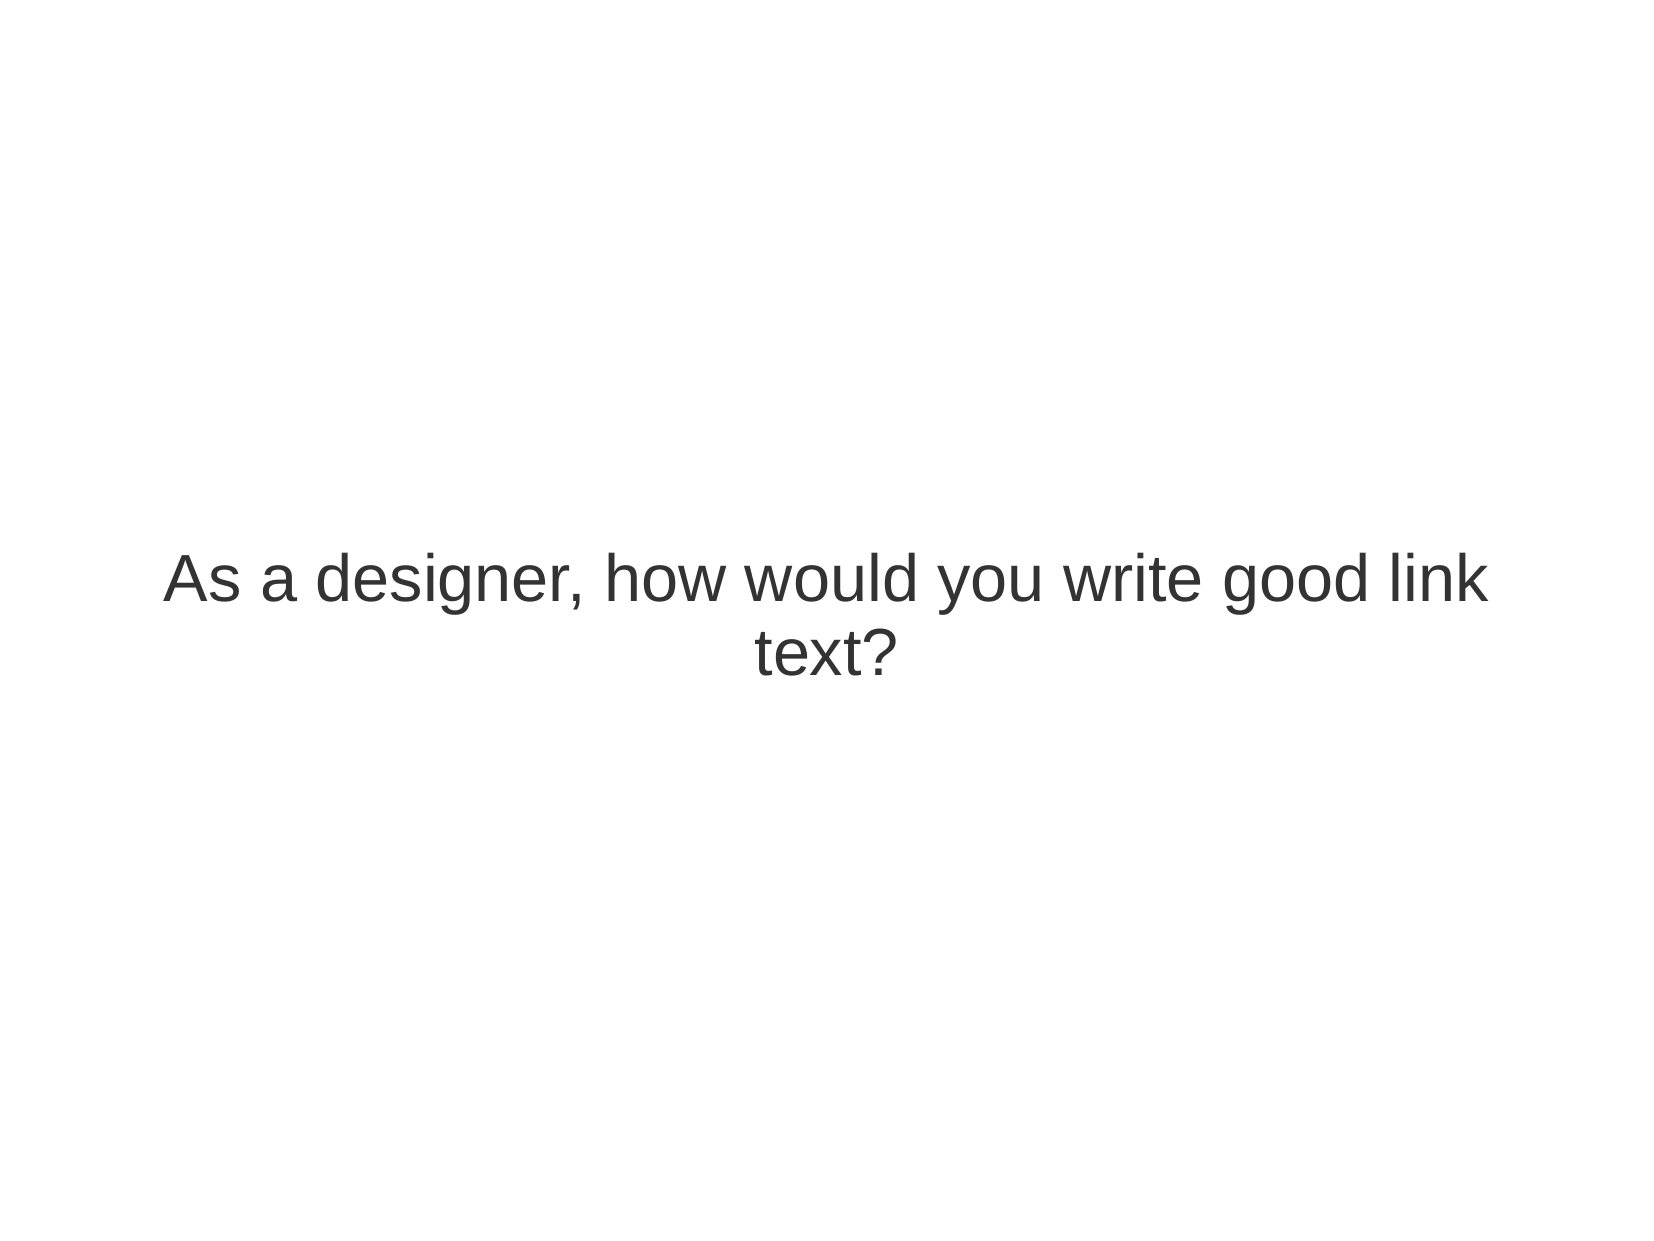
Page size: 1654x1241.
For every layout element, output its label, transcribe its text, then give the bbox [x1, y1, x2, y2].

subtitle As a designer, how would you write good link text? [82, 49, 1571, 1182]
